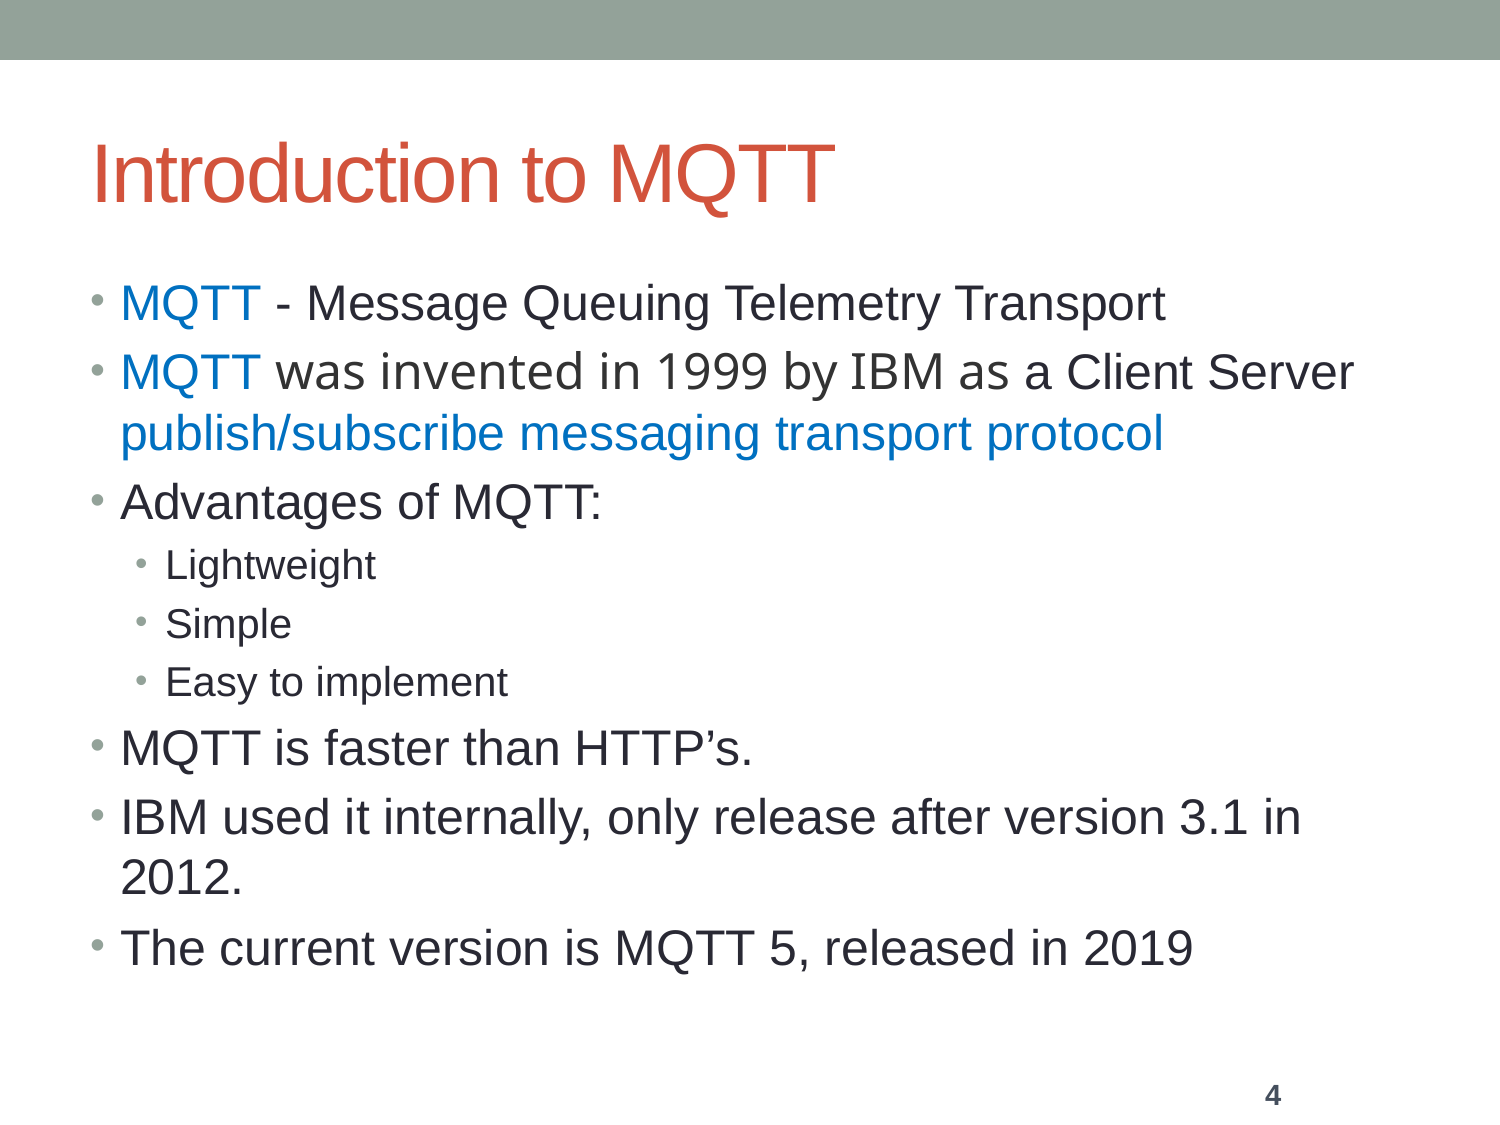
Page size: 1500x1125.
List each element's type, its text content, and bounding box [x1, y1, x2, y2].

title Introduction to MQTT [75, 87, 1425, 250]
list MQTT - Message Queuing Telemetry Transport MQTT was invented in 1999 by IBM as a Client Server publish/subscribe messaging transport protocol Advantages of MQTT: Lightweight Simple Easy to implement MQTT is faster than HTTP’s. IBM used it internally, only release after version 3.1 in 2012. The current version is MQTT 5, released in 2019 [75, 262, 1425, 1063]
